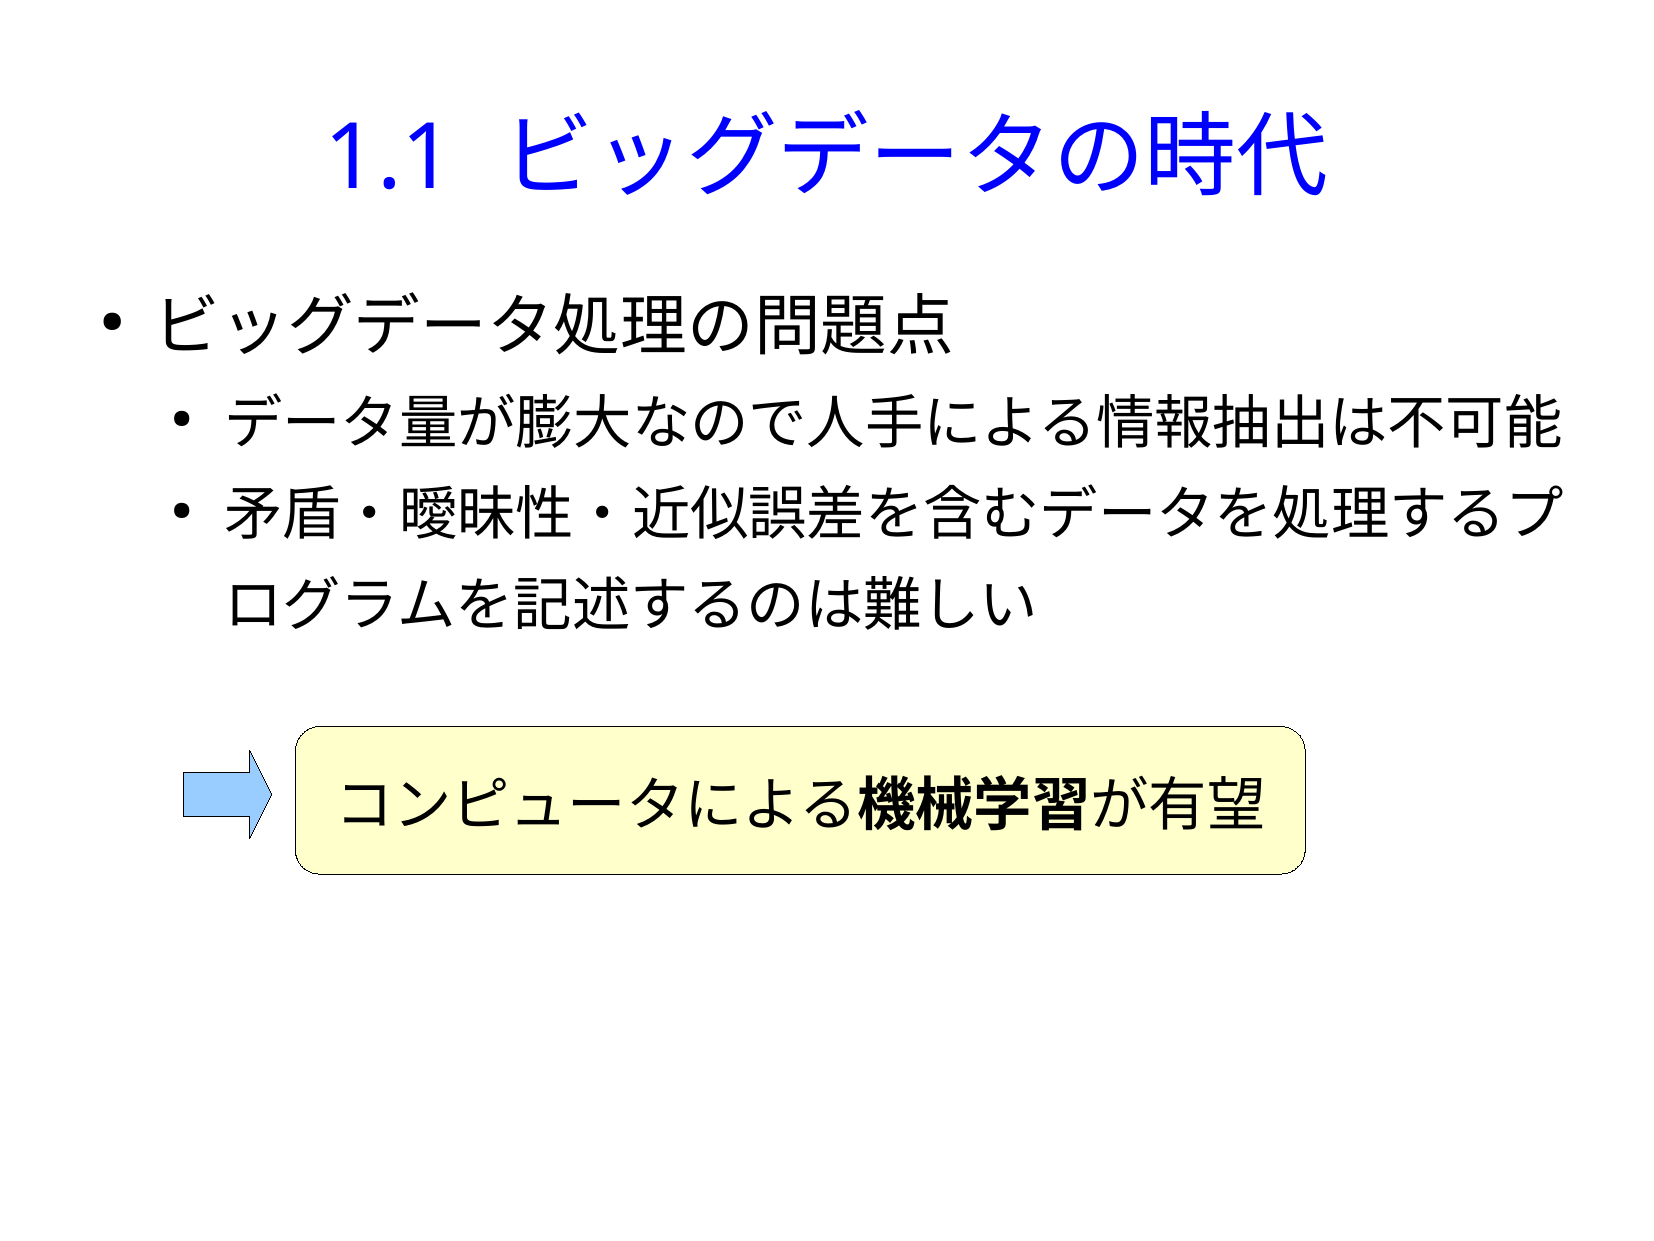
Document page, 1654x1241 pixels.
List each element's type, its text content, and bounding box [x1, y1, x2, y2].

text_box [183, 750, 272, 839]
text_box コンピュータによる機械学習が有望 [295, 726, 1306, 875]
list ビッグデータ処理の問題点 データ量が膨大なので人手による情報抽出は不可能 矛盾・曖昧性・近似誤差を含むデータを処理するプログラムを記述するのは難しい [82, 278, 1589, 998]
title 1.1 ビッグデータの時代 [82, 49, 1571, 257]
